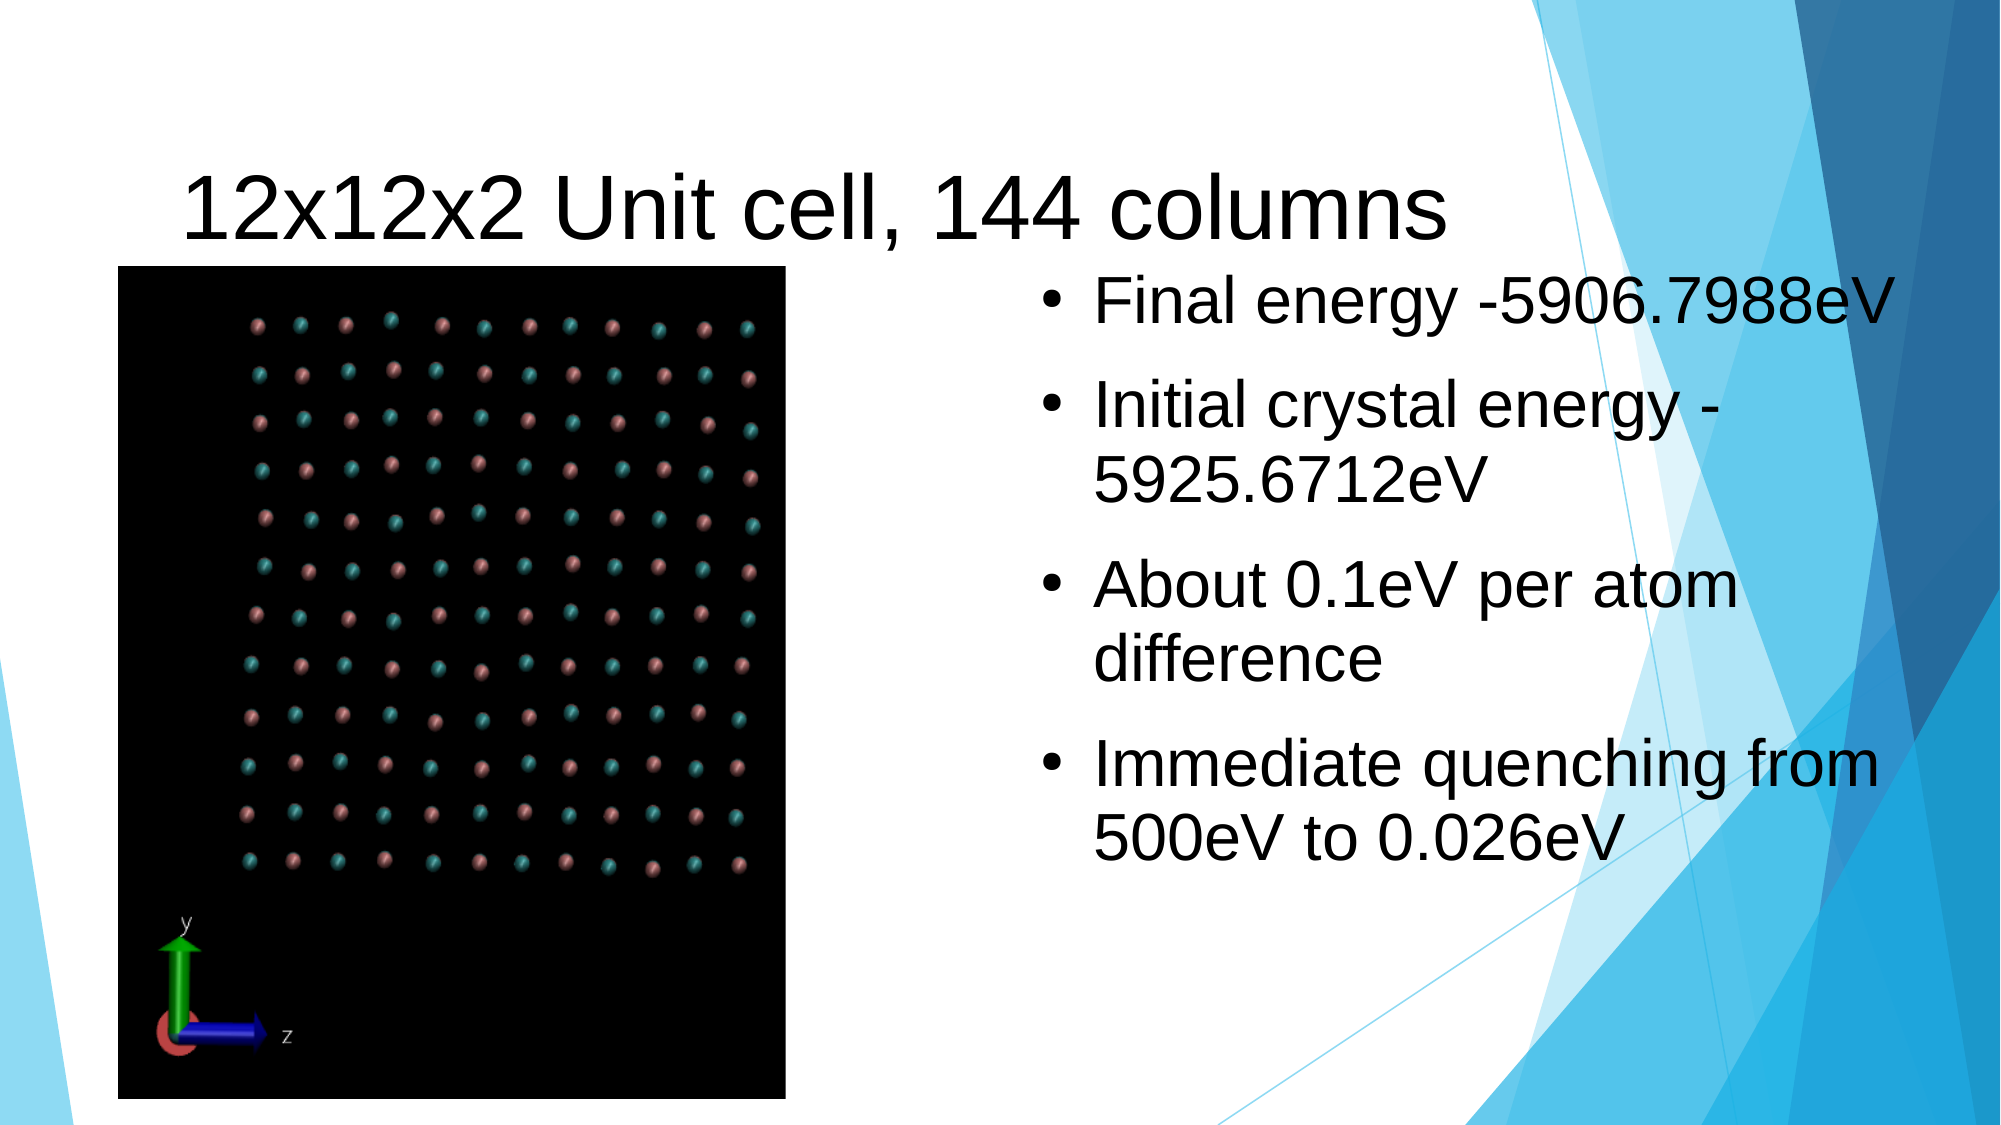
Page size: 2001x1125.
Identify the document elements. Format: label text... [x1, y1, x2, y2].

title 12x12x2 Unit cell, 144 columns [111, 99, 1522, 317]
list Final energy -5906.7988eV Initial crystal energy -5925.6712eV About 0.1eV per atom difference Immediate quenching from 500eV to 0.026eV [1022, 263, 1901, 916]
picture [118, 266, 786, 1099]
